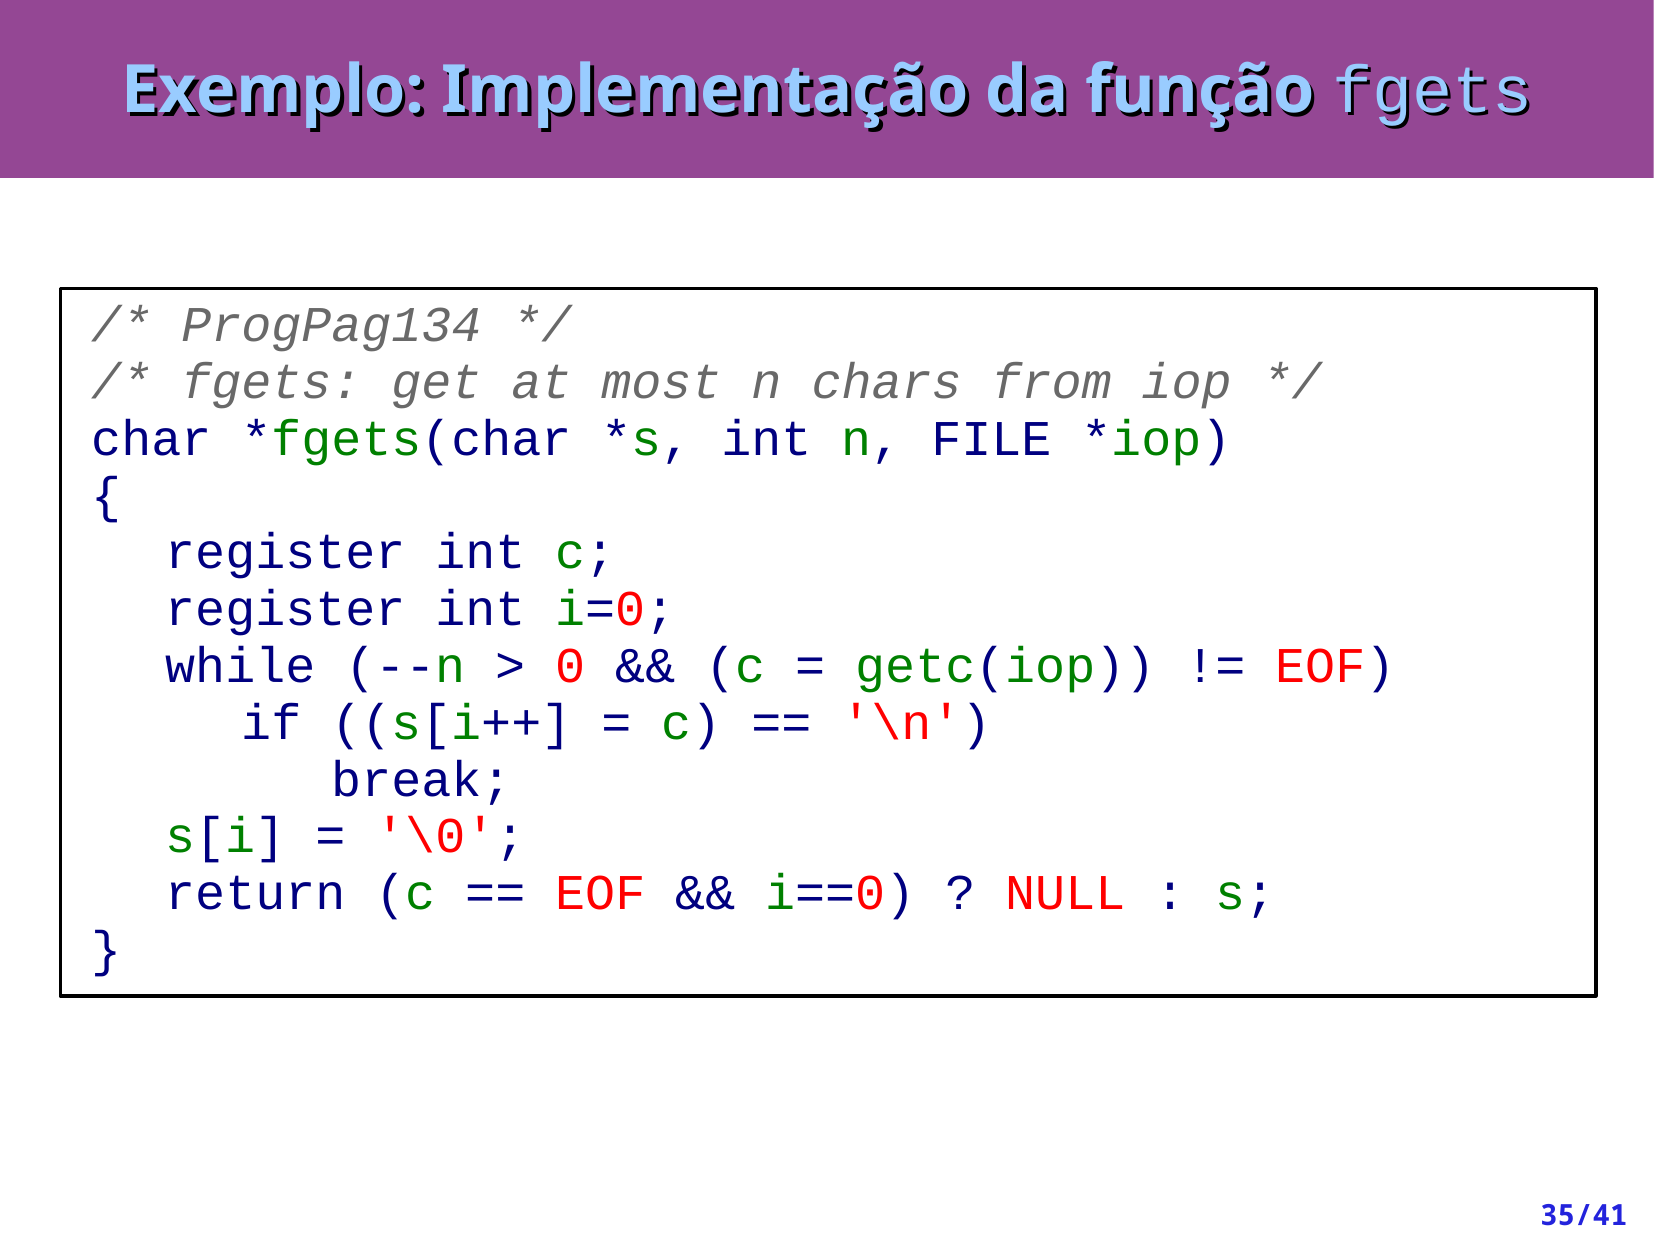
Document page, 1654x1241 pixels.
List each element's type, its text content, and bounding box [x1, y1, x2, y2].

title Exemplo: Implementação da função fgets [82, 0, 1571, 176]
text_box /* ProgPag134 */ /* fgets: get at most n chars from iop */ char *fgets(char *s, int n, FILE *iop) { register int c; register int i=0; while (--n > 0 && (c = getc(iop)) != EOF) if ((s[i++] = c) == '\n') break; s[i] = '\0'; return (c == EOF && i==0) ? NULL : s; } [60, 288, 1596, 996]
